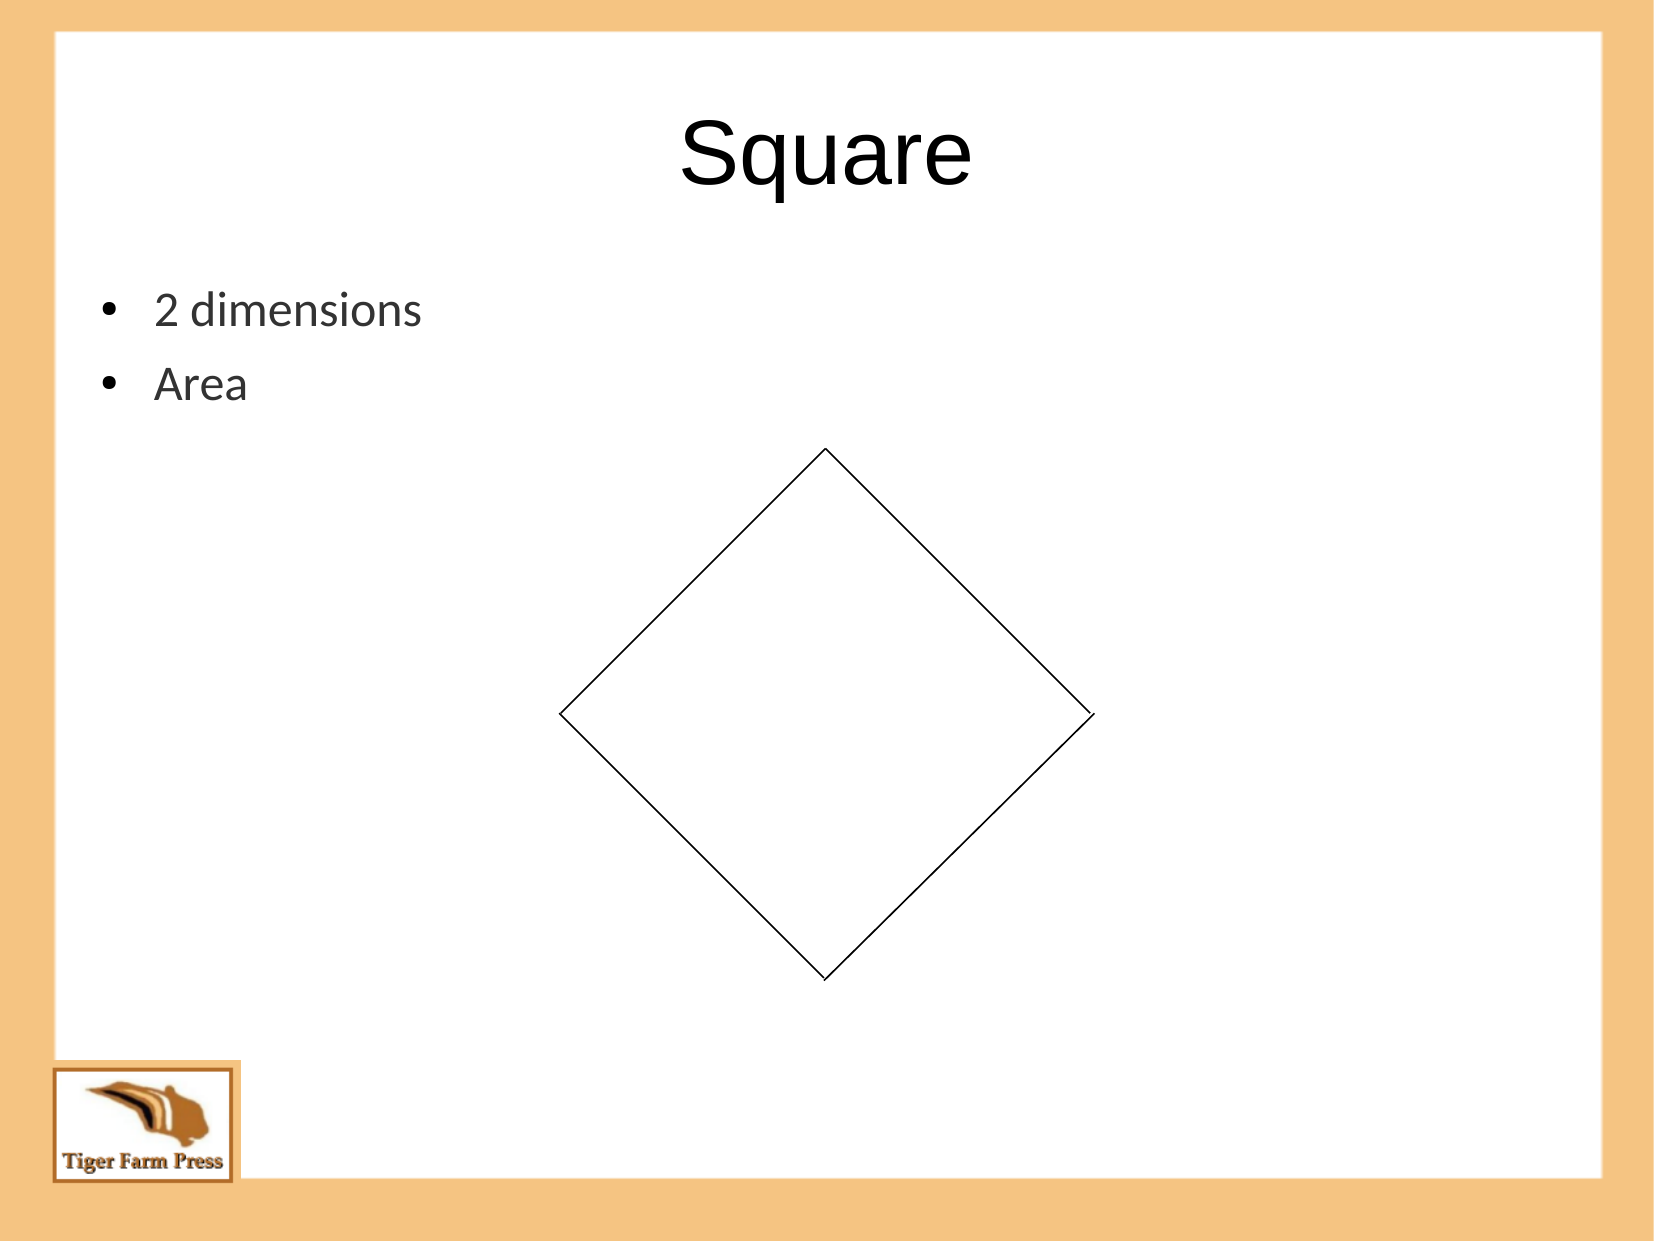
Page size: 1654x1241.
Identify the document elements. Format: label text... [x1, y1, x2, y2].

list 2 dimensions Area [82, 290, 1571, 1109]
picture [0, 0, 1654, 1241]
title Square [82, 49, 1571, 257]
